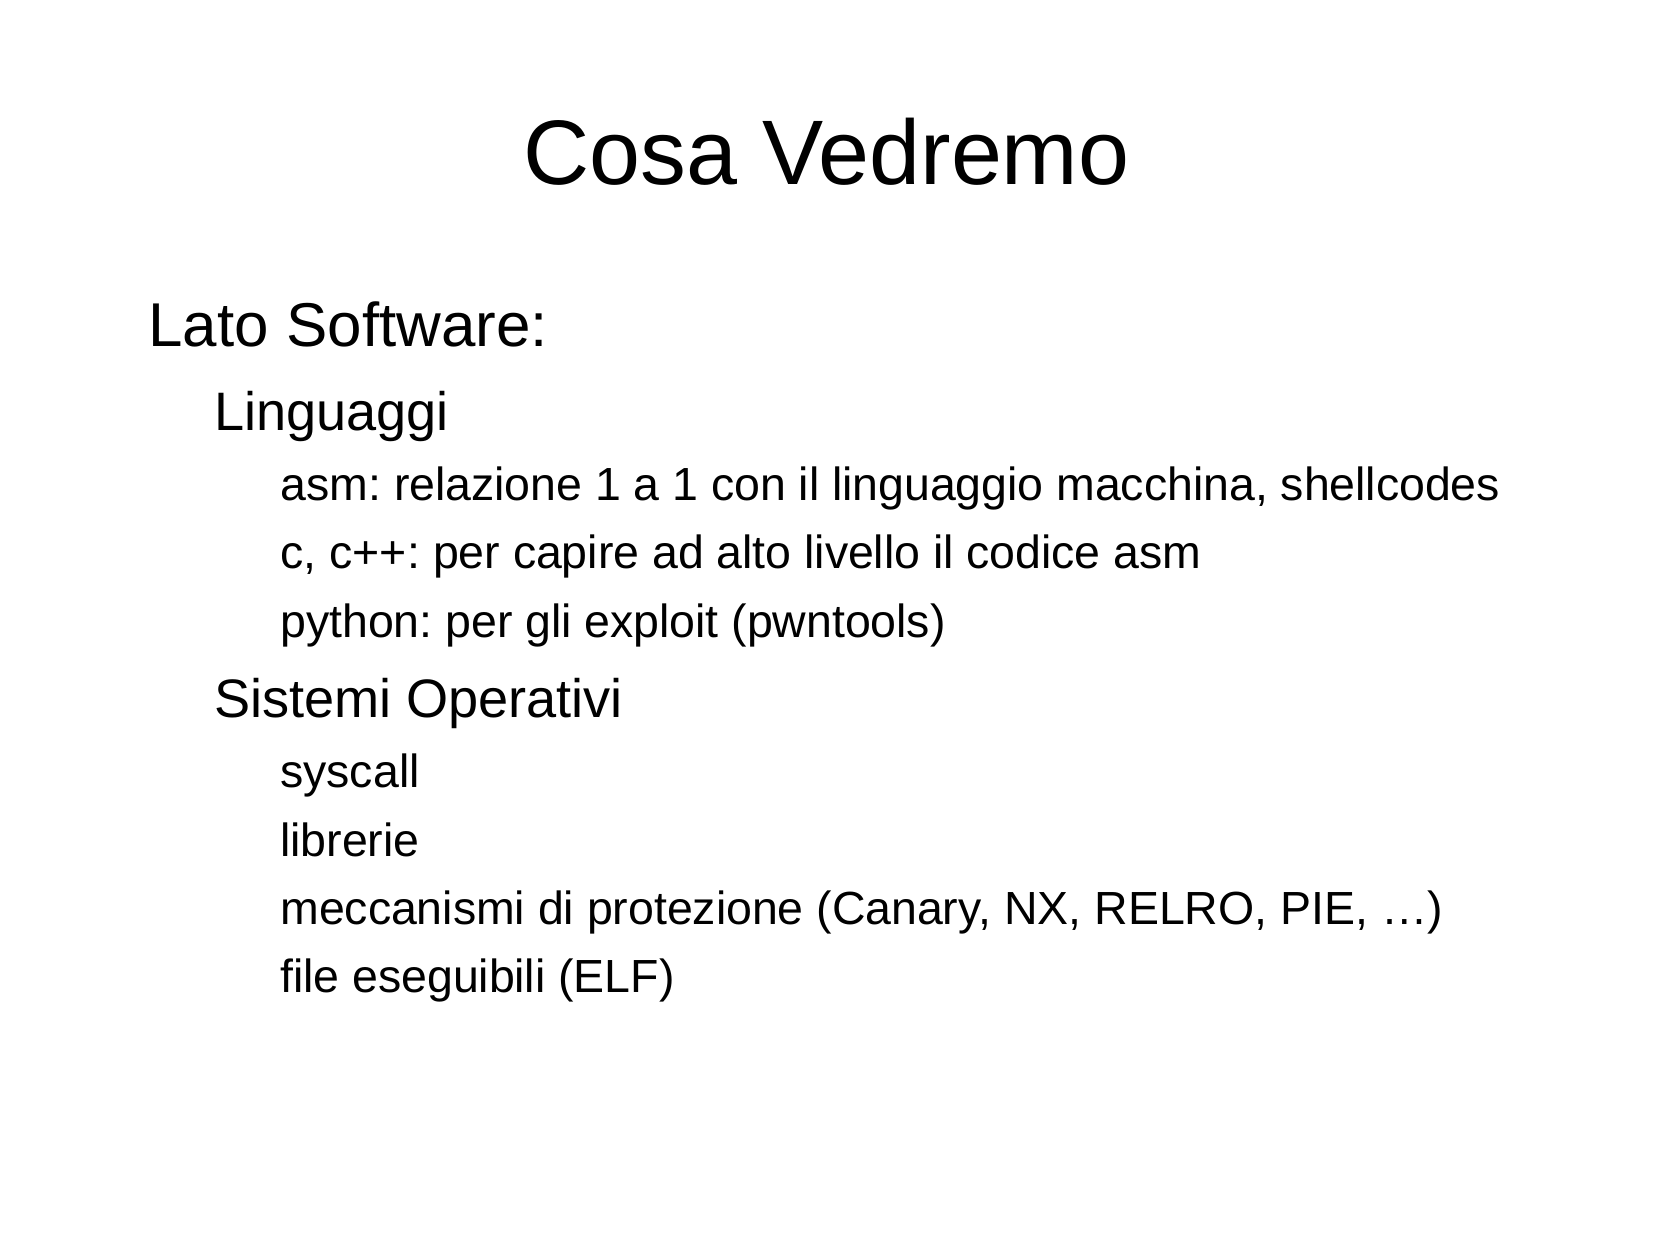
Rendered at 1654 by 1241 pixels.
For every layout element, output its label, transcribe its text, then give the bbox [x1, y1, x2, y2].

list Lato Software: Linguaggi asm: relazione 1 a 1 con il linguaggio macchina, shellcodes c, c++: per capire ad alto livello il codice asm python: per gli exploit (pwntools) Sistemi Operativi syscall librerie meccanismi di protezione (Canary, NX, RELRO, PIE, …) file eseguibili (ELF) [82, 290, 1571, 1010]
title Cosa Vedremo [82, 49, 1571, 257]
